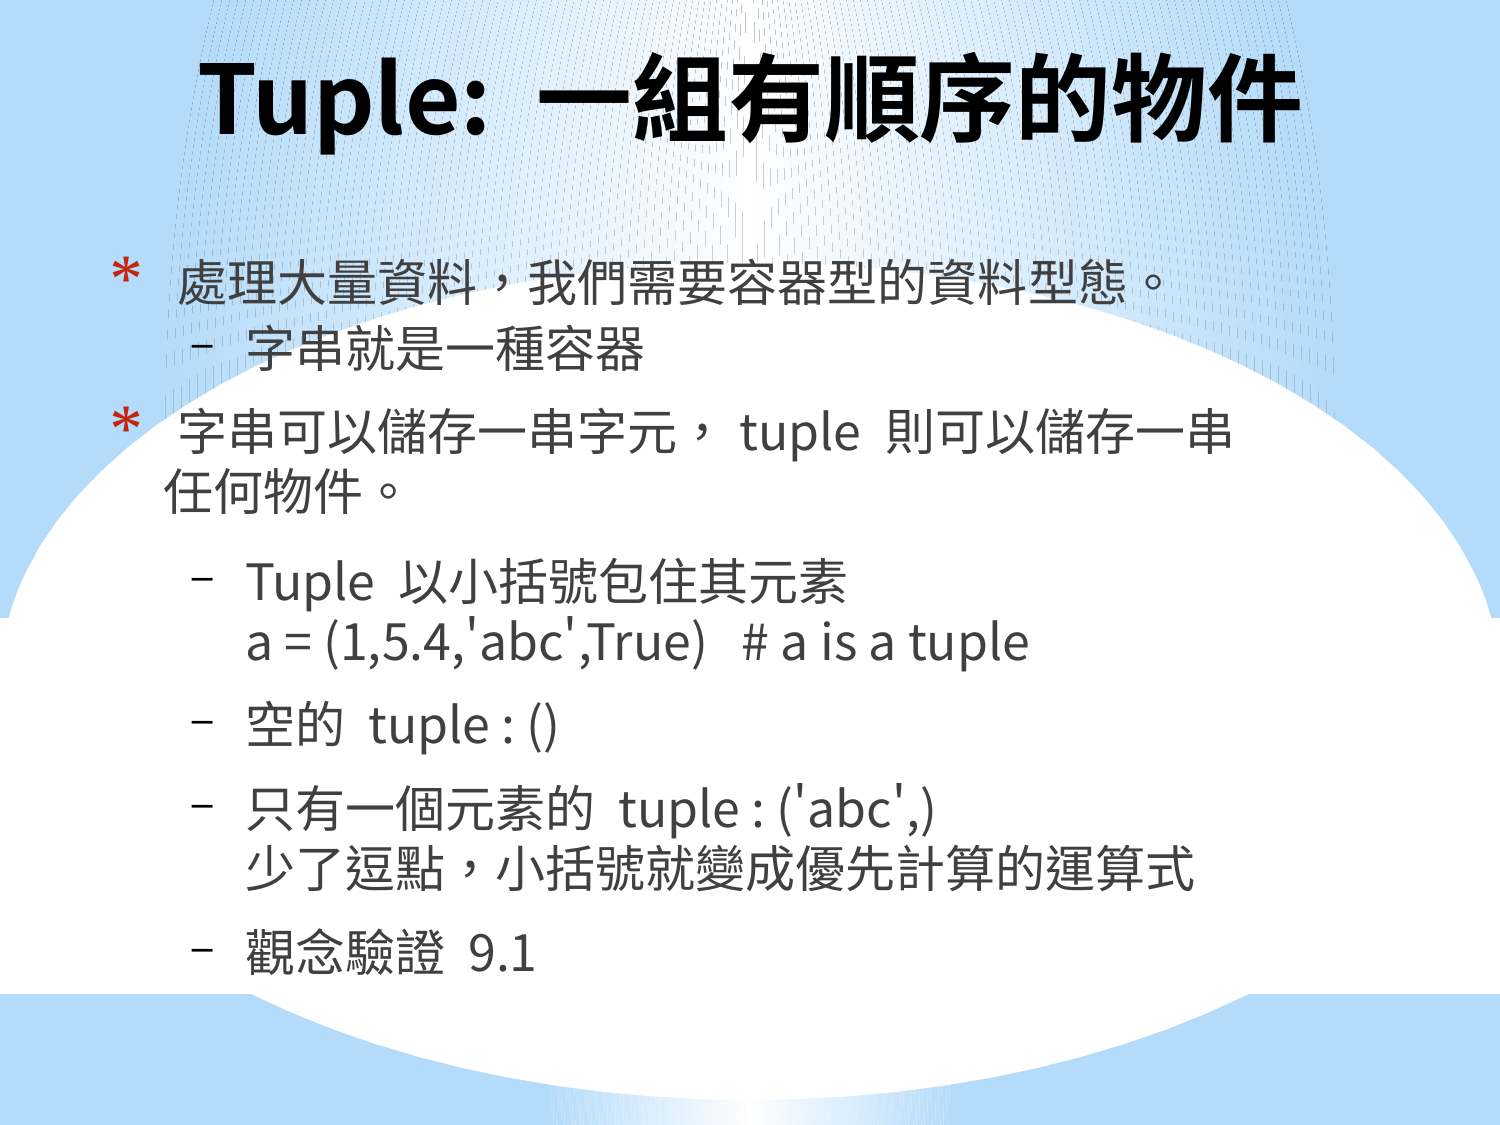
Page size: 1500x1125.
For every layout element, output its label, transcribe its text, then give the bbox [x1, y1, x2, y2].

list 處理大量資料，我們需要容器型的資料型態。 字串就是一種容器 字串可以儲存一串字元，tuple 則可以儲存一串 任何物件。 Tuple 以小括號包住其元素 a = (1,5.4,'abc',True) # a is a tuple 空的 tuple : () 只有一個元素的 tuple : ('abc',) 少了逗點，小括號就變成優先計算的運算式 觀念驗證 9.1 [88, 243, 1400, 1047]
title Tuple: 一組有順序的物件 [0, 30, 1500, 219]
